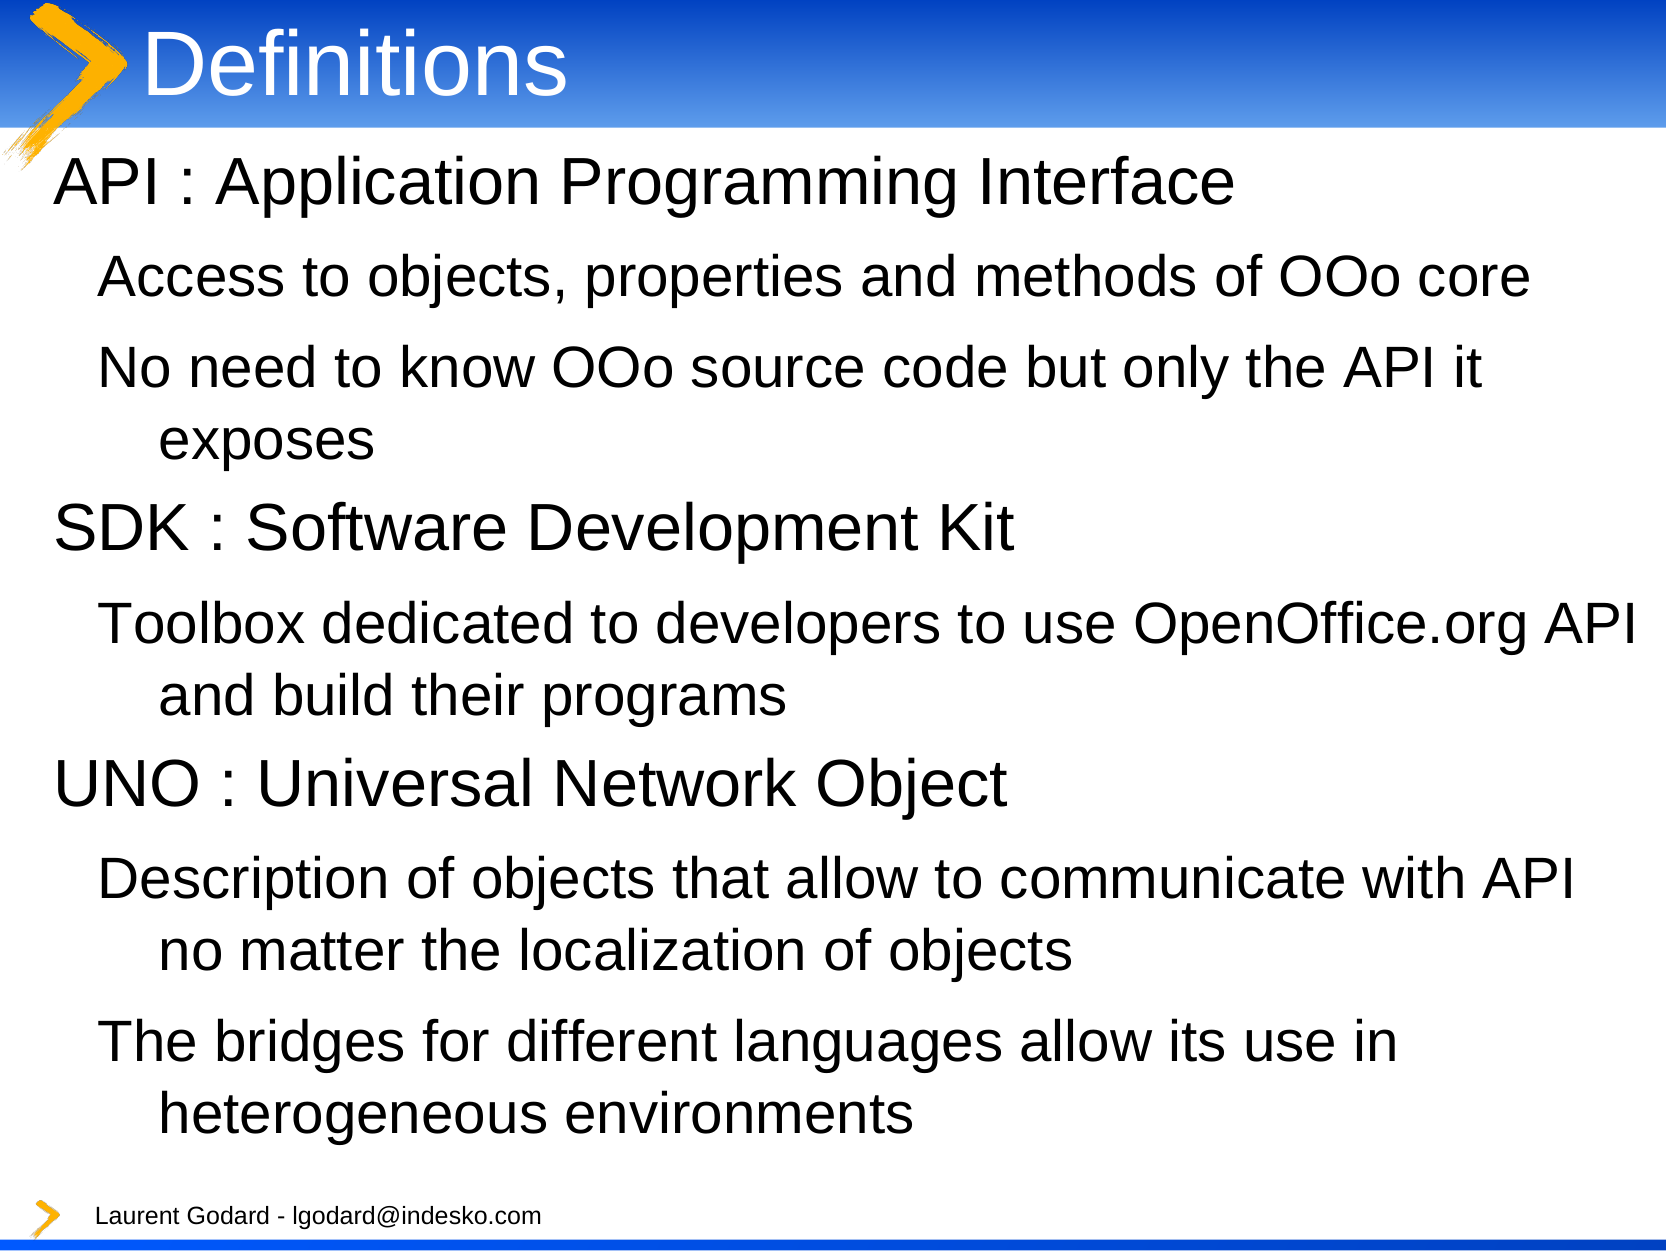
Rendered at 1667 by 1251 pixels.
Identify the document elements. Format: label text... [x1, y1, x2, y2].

picture [29, 1200, 60, 1241]
title Definitions [137, 0, 1585, 148]
picture [2, 2, 128, 148]
list API : Application Programming Interface Access to objects, properties and methods of OOo core No need to know OOo source code but only the API it exposes SDK : Software Development Kit Toolbox dedicated to developers to use OpenOffice.org API and build their programs UNO : Universal Network Object Description of objects that allow to communicate with API no matter the localization of objects The bridges for different languages allow its use in heterogeneous environments [0, 148, 1658, 1152]
